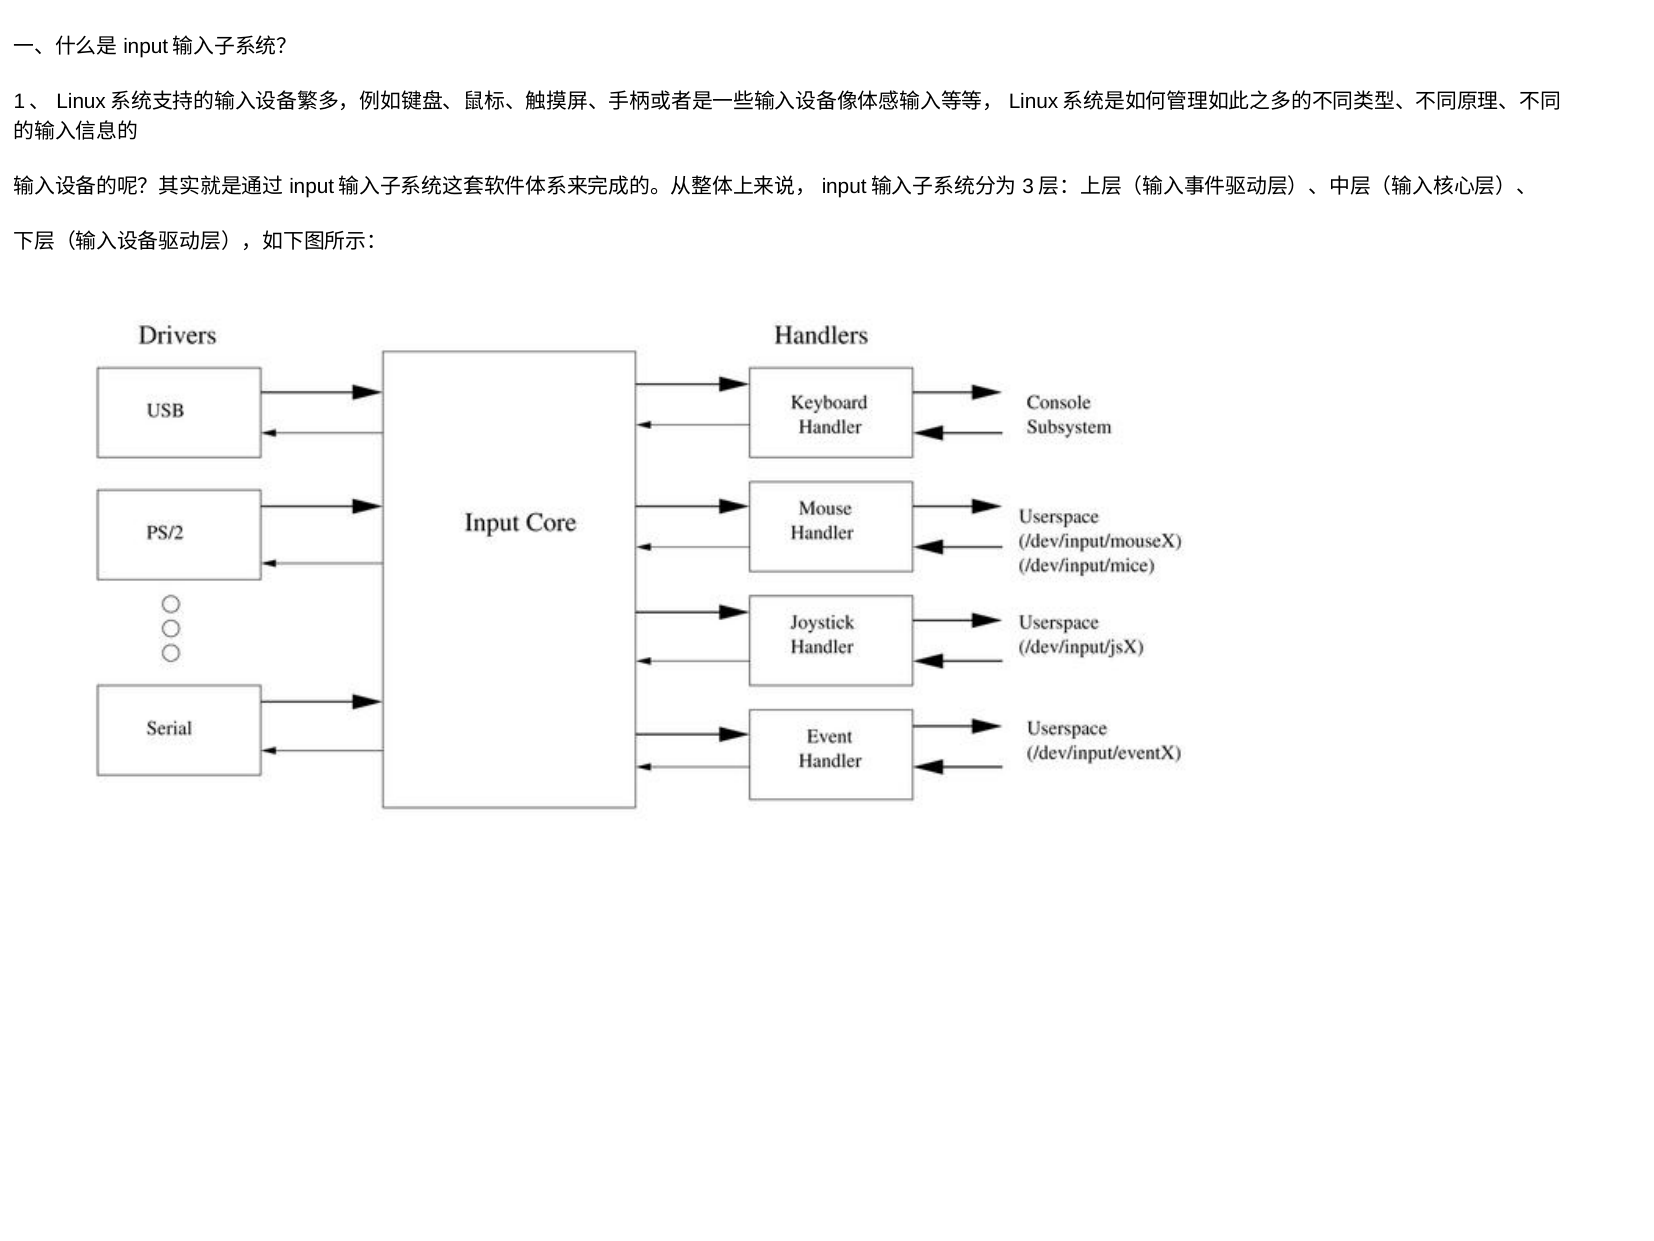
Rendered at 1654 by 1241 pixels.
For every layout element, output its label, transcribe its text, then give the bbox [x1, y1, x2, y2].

text_box 一、什么是input输入子系统？ 1、Linux系统支持的输入设备繁多，例如键盘、鼠标、触摸屏、手柄或者是一些输入设备像体感输入等等，Linux系统是如何管理如此之多的不同类型、不同原理、不同的输入信息的 输入设备的呢？其实就是通过input输入子系统这套软件体系来完成的。从整体上来说，input输入子系统分为3层：上层（输入事件驱动层）、中层（输入核心层）、 下层（输入设备驱动层），如下图所示： [0, 22, 1591, 331]
picture [62, 299, 1231, 844]
